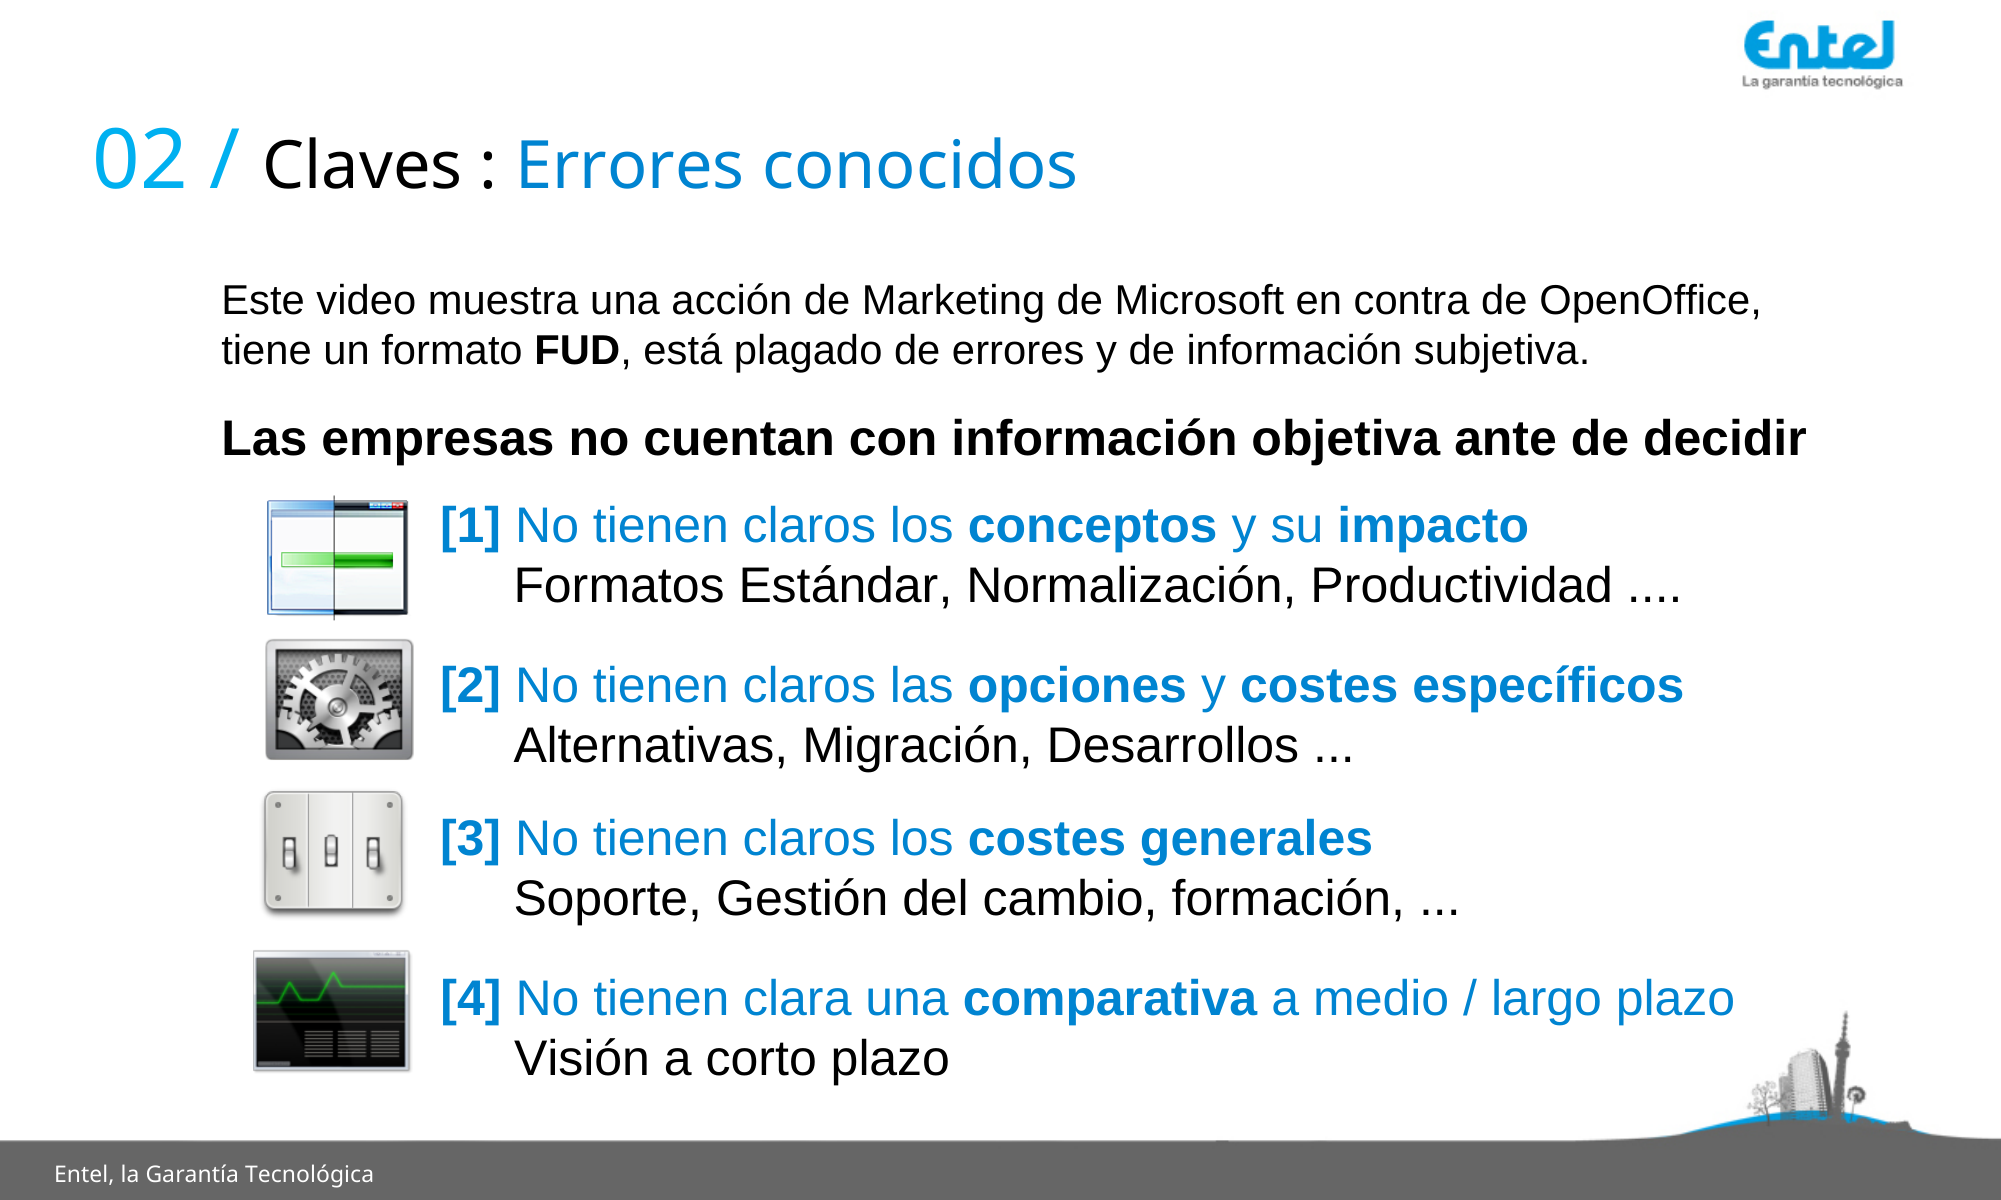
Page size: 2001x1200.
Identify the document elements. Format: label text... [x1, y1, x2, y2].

text_box [3] No tienen claros los costes generales Soporte, Gestión del cambio, formación, ... [425, 798, 1666, 934]
text_box Entel, la Garantía Tecnológica [39, 1137, 966, 1198]
text_box [2] No tienen claros las opciones y costes específicos Alternativas, Migración, Desarrollos ... [425, 644, 1802, 780]
picture [0, 0, 2001, 1200]
text_box 02 / Claves : Errores conocidos [74, 96, 1654, 237]
text_box [1] No tienen claros los conceptos y su impacto Formatos Estándar, Normalización, Productividad .... [425, 485, 1802, 621]
text_box Las empresas no cuentan con información objetiva ante de decidir [206, 397, 1861, 513]
text_box Este video muestra una acción de Marketing de Microsoft en contra de OpenOffice, tiene un formato FUD, está plagado de errores y de información subjetiva. [206, 265, 1802, 397]
text_box [4] No tienen clara una comparativa a medio / largo plazo Visión a corto plazo [425, 957, 1908, 1093]
